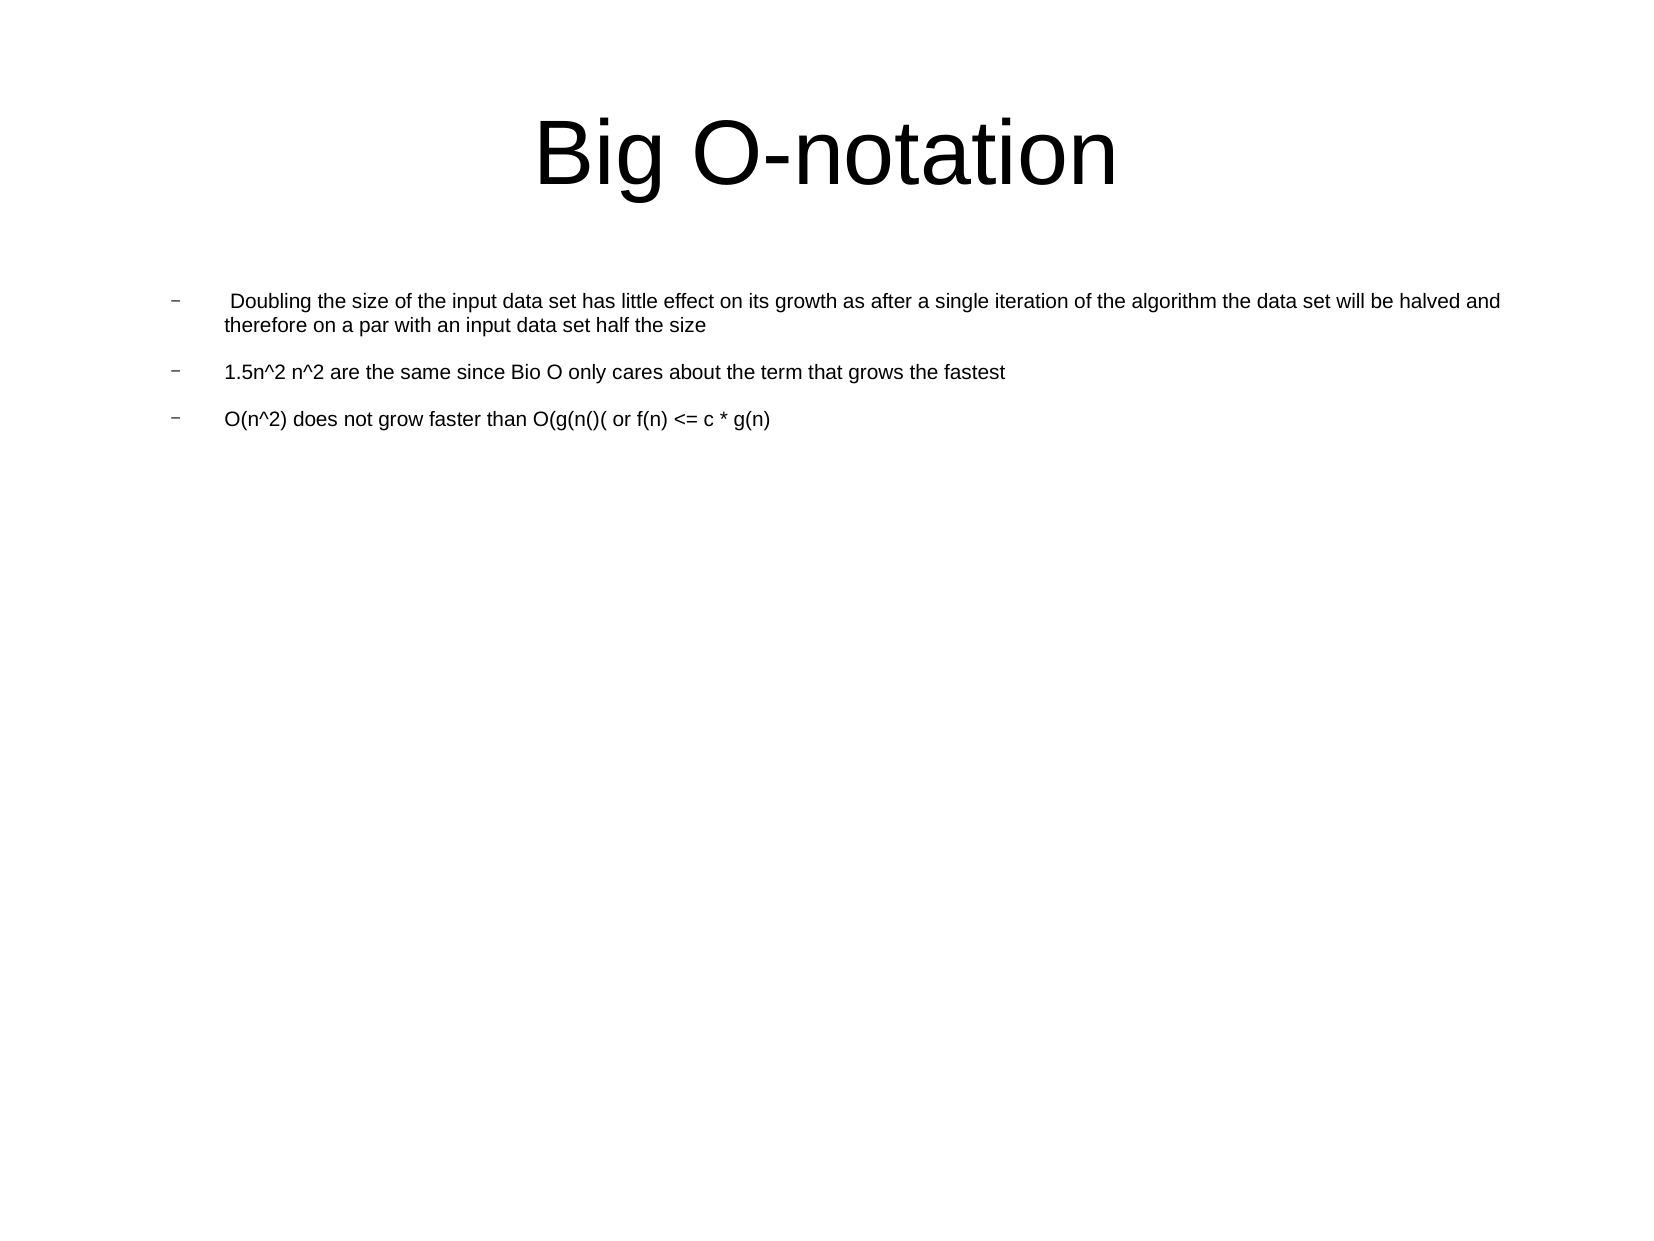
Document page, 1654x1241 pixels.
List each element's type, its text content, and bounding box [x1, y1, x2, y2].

list Doubling the size of the input data set has little effect on its growth as after a single iteration of the algorithm the data set will be halved and therefore on a par with an input data set half the size 1.5n^2 n^2 are the same since Bio O only cares about the term that grows the fastest O(n^2) does not grow faster than O(g(n()( or f(n) <= c * g(n) [82, 290, 1571, 1217]
title Big O-notation [82, 49, 1571, 257]
